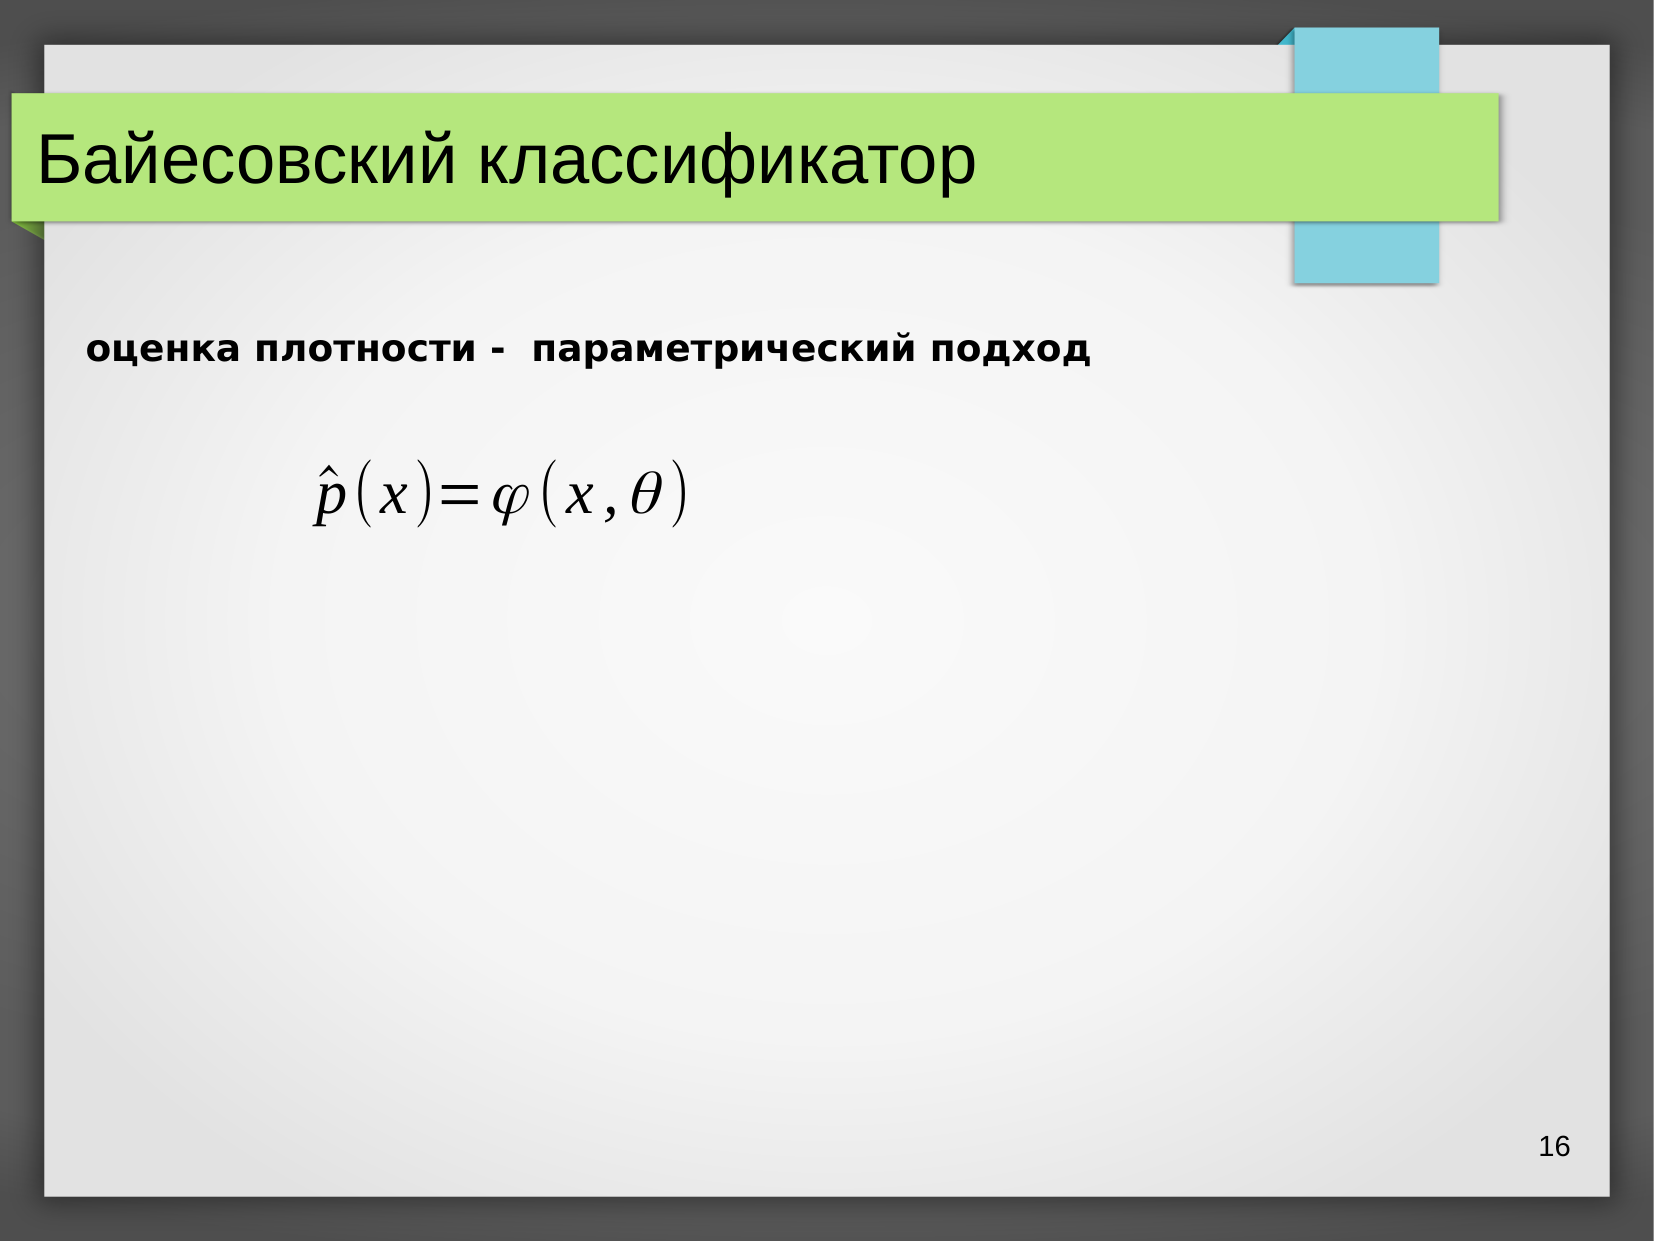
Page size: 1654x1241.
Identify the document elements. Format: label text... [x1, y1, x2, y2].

text_box оценка плотности - параметрический подход [70, 318, 1548, 425]
title Байесовский классификатор [35, 118, 1489, 200]
chart [303, 456, 697, 532]
picture [0, 0, 1654, 1241]
